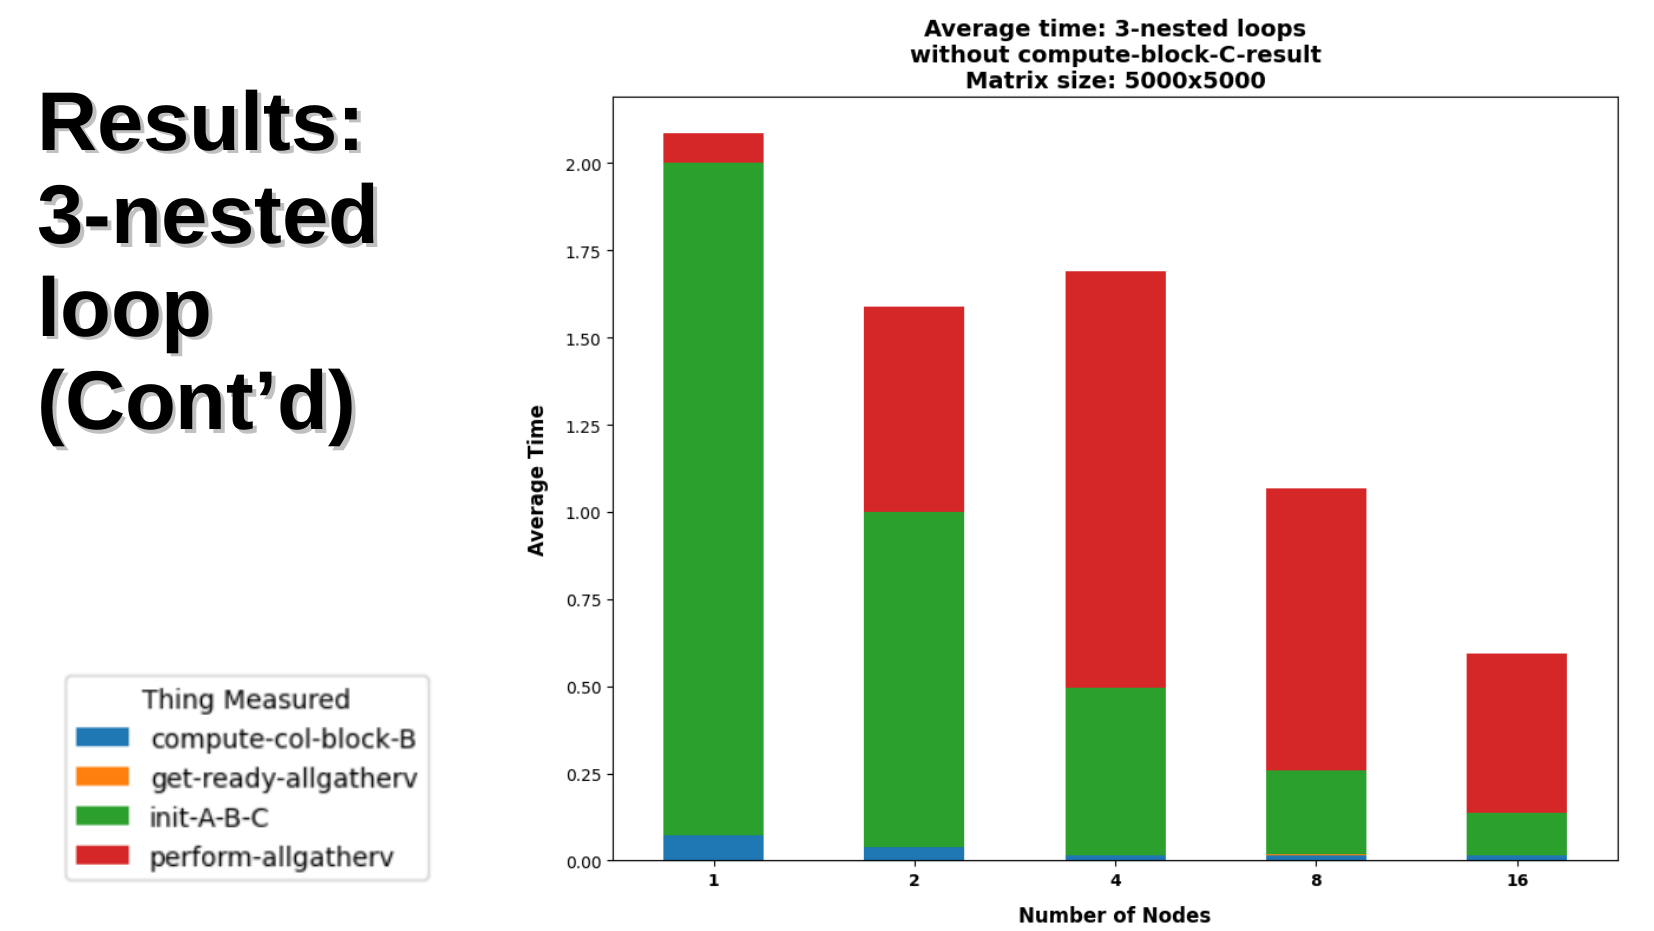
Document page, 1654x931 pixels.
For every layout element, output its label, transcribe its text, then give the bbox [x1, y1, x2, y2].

picture [516, 7, 1654, 931]
title Results: 3-nested loop (Cont’d) [37, 75, 516, 448]
picture [63, 668, 444, 890]
